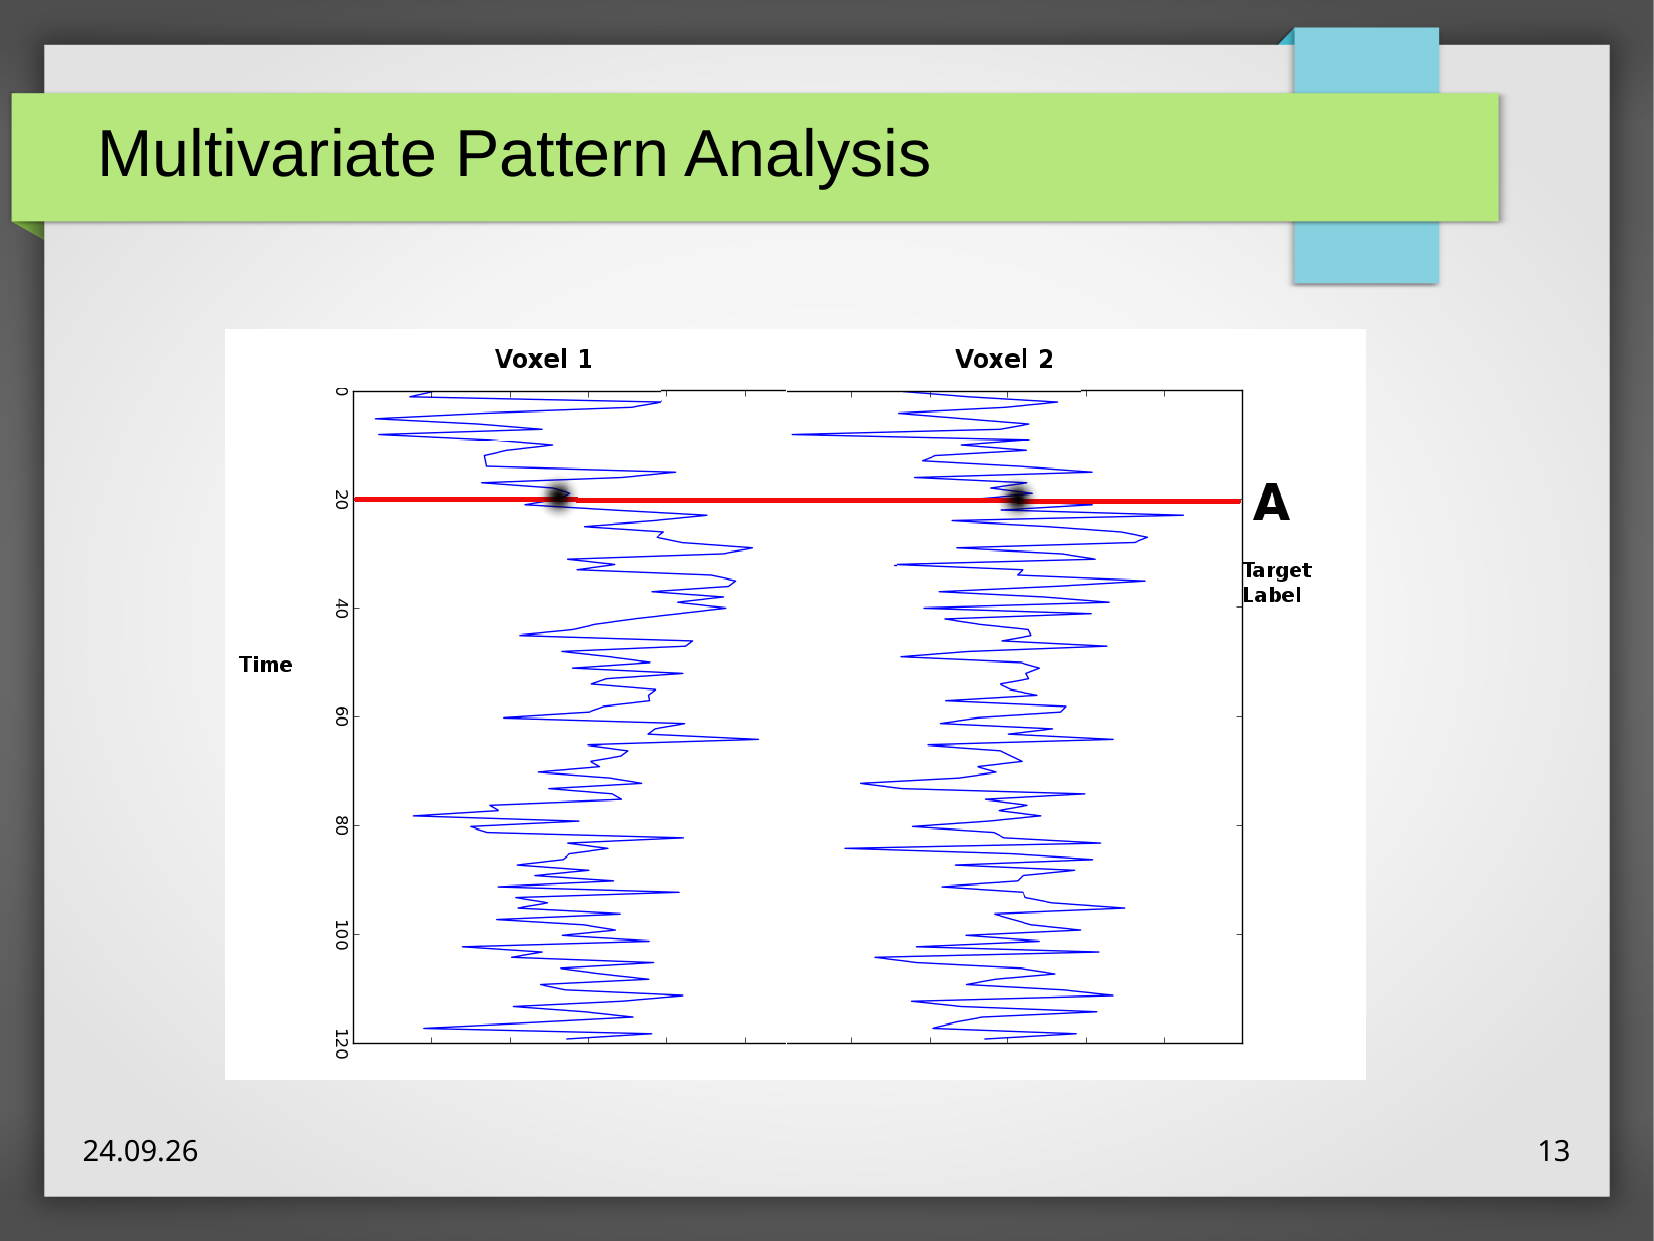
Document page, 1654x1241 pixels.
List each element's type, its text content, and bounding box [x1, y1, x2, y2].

text_box Multivariate Pattern Analysis [82, 94, 1264, 213]
picture [0, 0, 1654, 1241]
